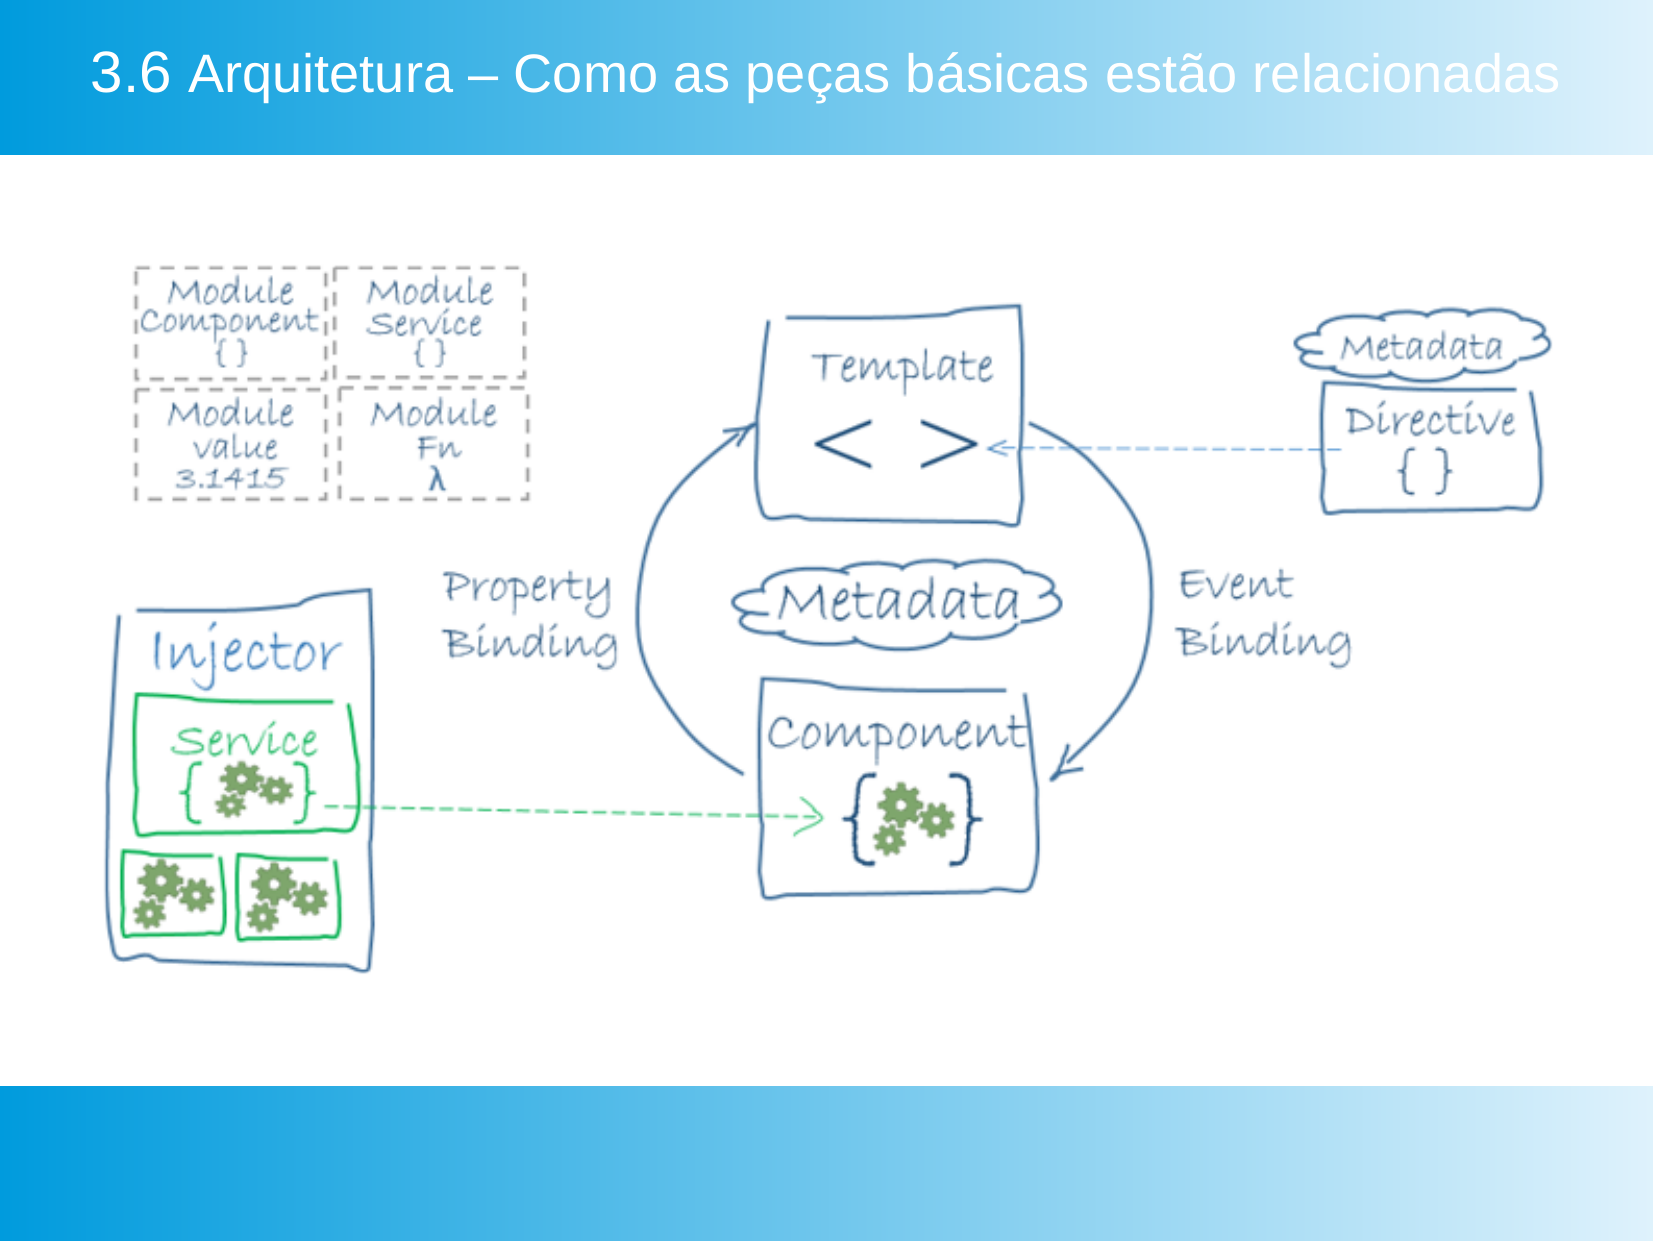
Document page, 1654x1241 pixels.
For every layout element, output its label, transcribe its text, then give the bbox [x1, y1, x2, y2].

picture [100, 249, 1559, 991]
title 3.6 Arquitetura – Como as peças básicas estão relacionadas [82, 19, 1571, 125]
